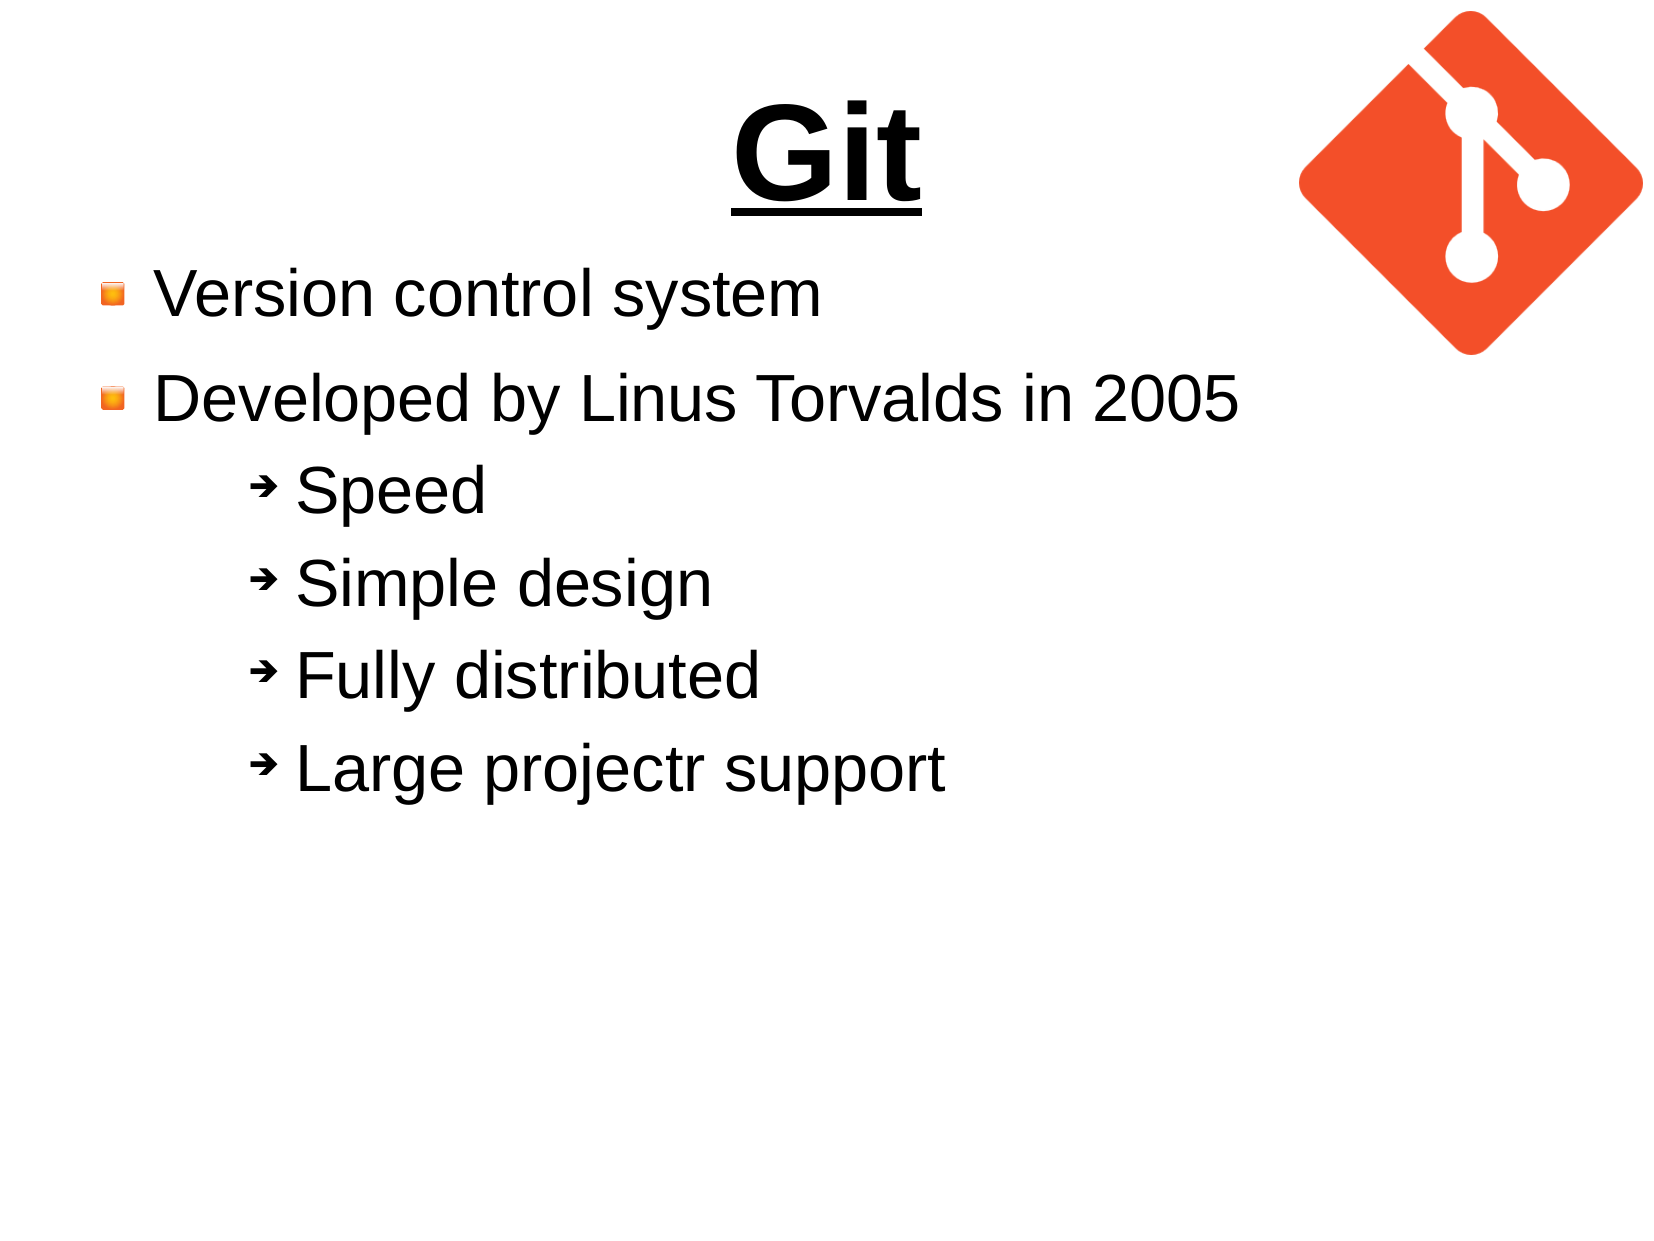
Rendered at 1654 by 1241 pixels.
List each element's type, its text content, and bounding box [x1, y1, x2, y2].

picture [1299, 11, 1643, 355]
title Git [82, 49, 1299, 256]
list Version control system Developed by Linus Torvalds in 2005 Speed Simple design Fully distributed Large projectr support [82, 256, 1571, 1182]
